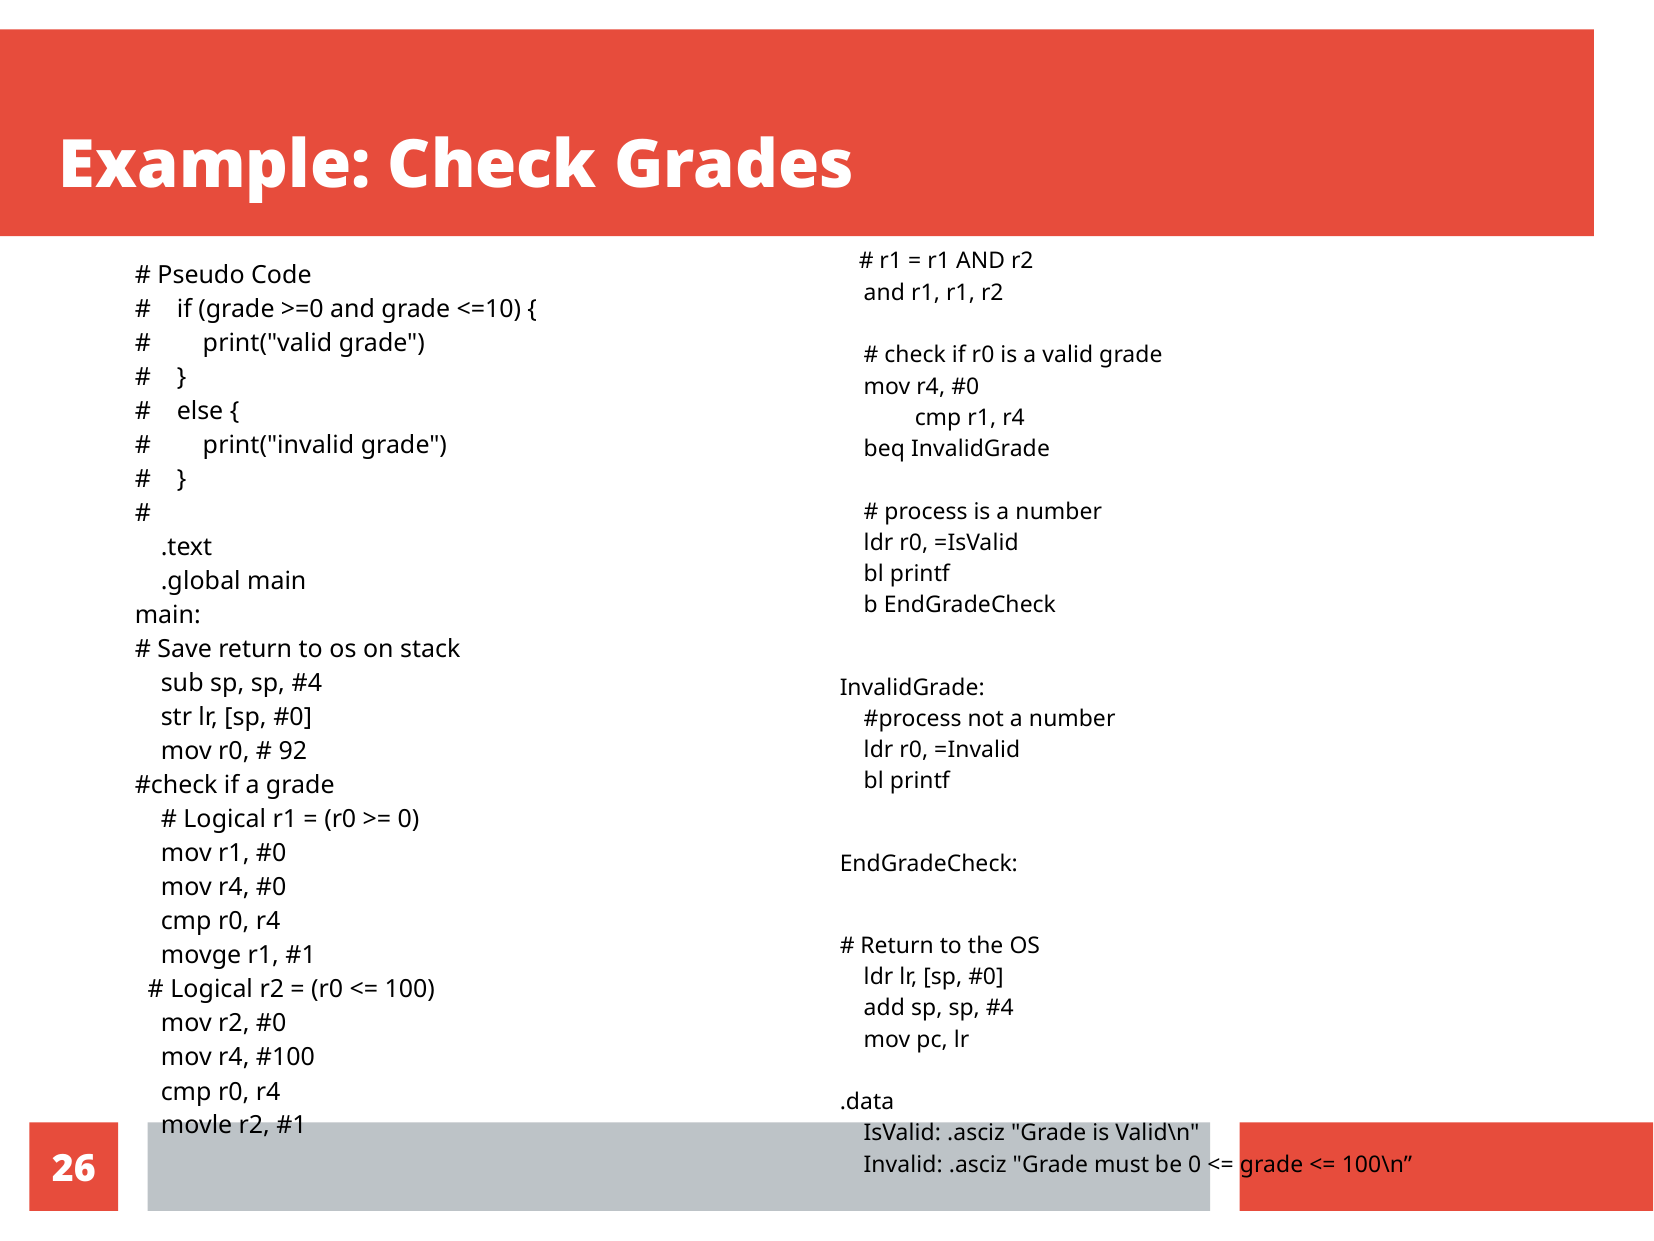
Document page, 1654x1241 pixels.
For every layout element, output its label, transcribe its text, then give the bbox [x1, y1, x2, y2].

title Example: Check Grades [58, 59, 1594, 207]
text_box # Pseudo Code # if (grade >=0 and grade <=10) { # print("valid grade") # } # else { # print("invalid grade") # } # .text .global main main: # Save return to os on stack sub sp, sp, #4 str lr, [sp, #0] mov r0, # 92 #check if a grade # Logical r1 = (r0 >= 0) mov r1, #0 mov r4, #0 cmp r0, r4 movge r1, #1 # Logical r2 = (r0 <= 100) mov r2, #0 mov r4, #100 cmp r0, r4 movle r2, #1 [120, 249, 825, 1108]
text_box # r1 = r1 AND r2 and r1, r1, r2 # check if r0 is a valid grade mov r4, #0 cmp r1, r4 beq InvalidGrade # process is a number ldr r0, =IsValid bl printf b EndGradeCheck InvalidGrade: #process not a number ldr r0, =Invalid bl printf EndGradeCheck: # Return to the OS ldr lr, [sp, #0] add sp, sp, #4 mov pc, lr .data IsValid: .asciz "Grade is Valid\n" Invalid: .asciz "Grade must be 0 <= grade <= 100\n” [825, 234, 1471, 1119]
